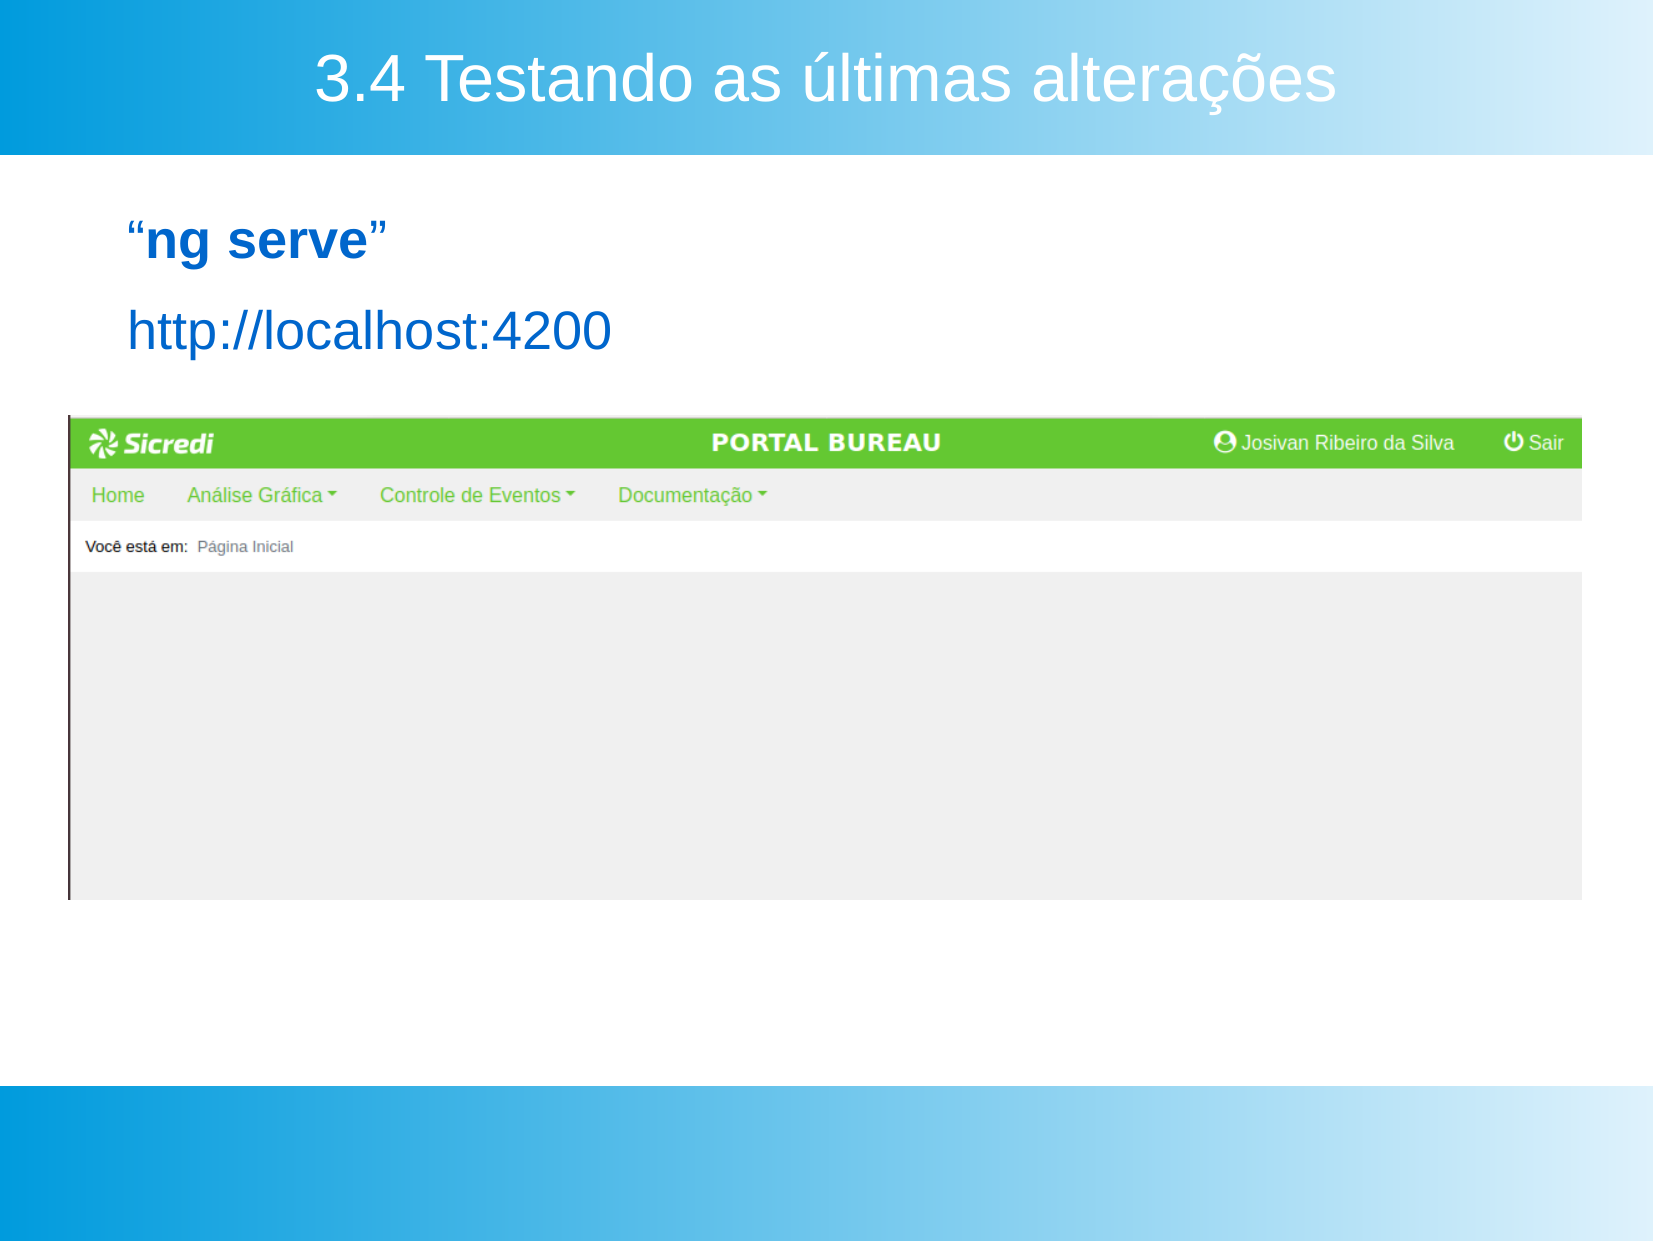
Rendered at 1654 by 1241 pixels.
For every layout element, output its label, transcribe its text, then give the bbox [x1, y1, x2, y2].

list “ng serve” http://localhost:4200 [56, 210, 1546, 406]
title 3.4 Testando as últimas alterações [82, 25, 1571, 131]
picture [68, 415, 1582, 901]
